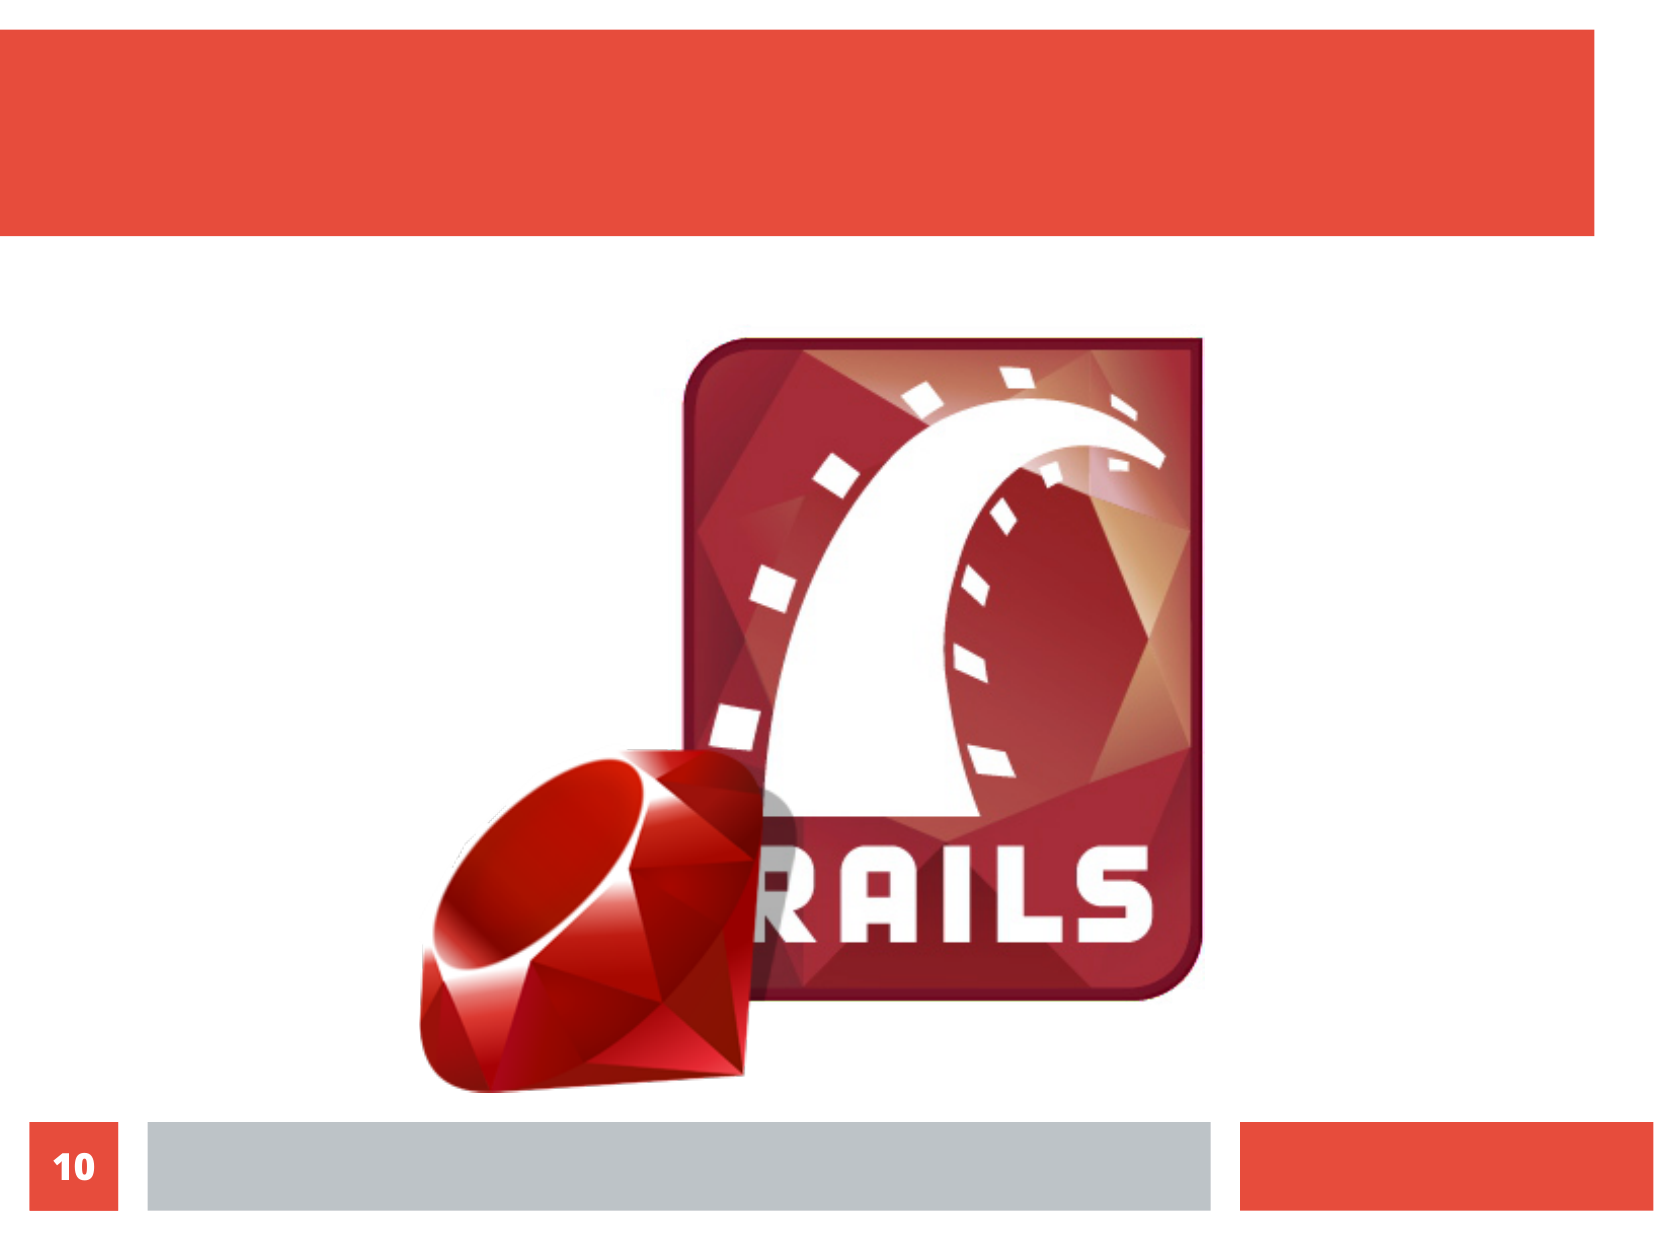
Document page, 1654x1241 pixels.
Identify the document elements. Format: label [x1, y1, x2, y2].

picture [419, 324, 1205, 1093]
